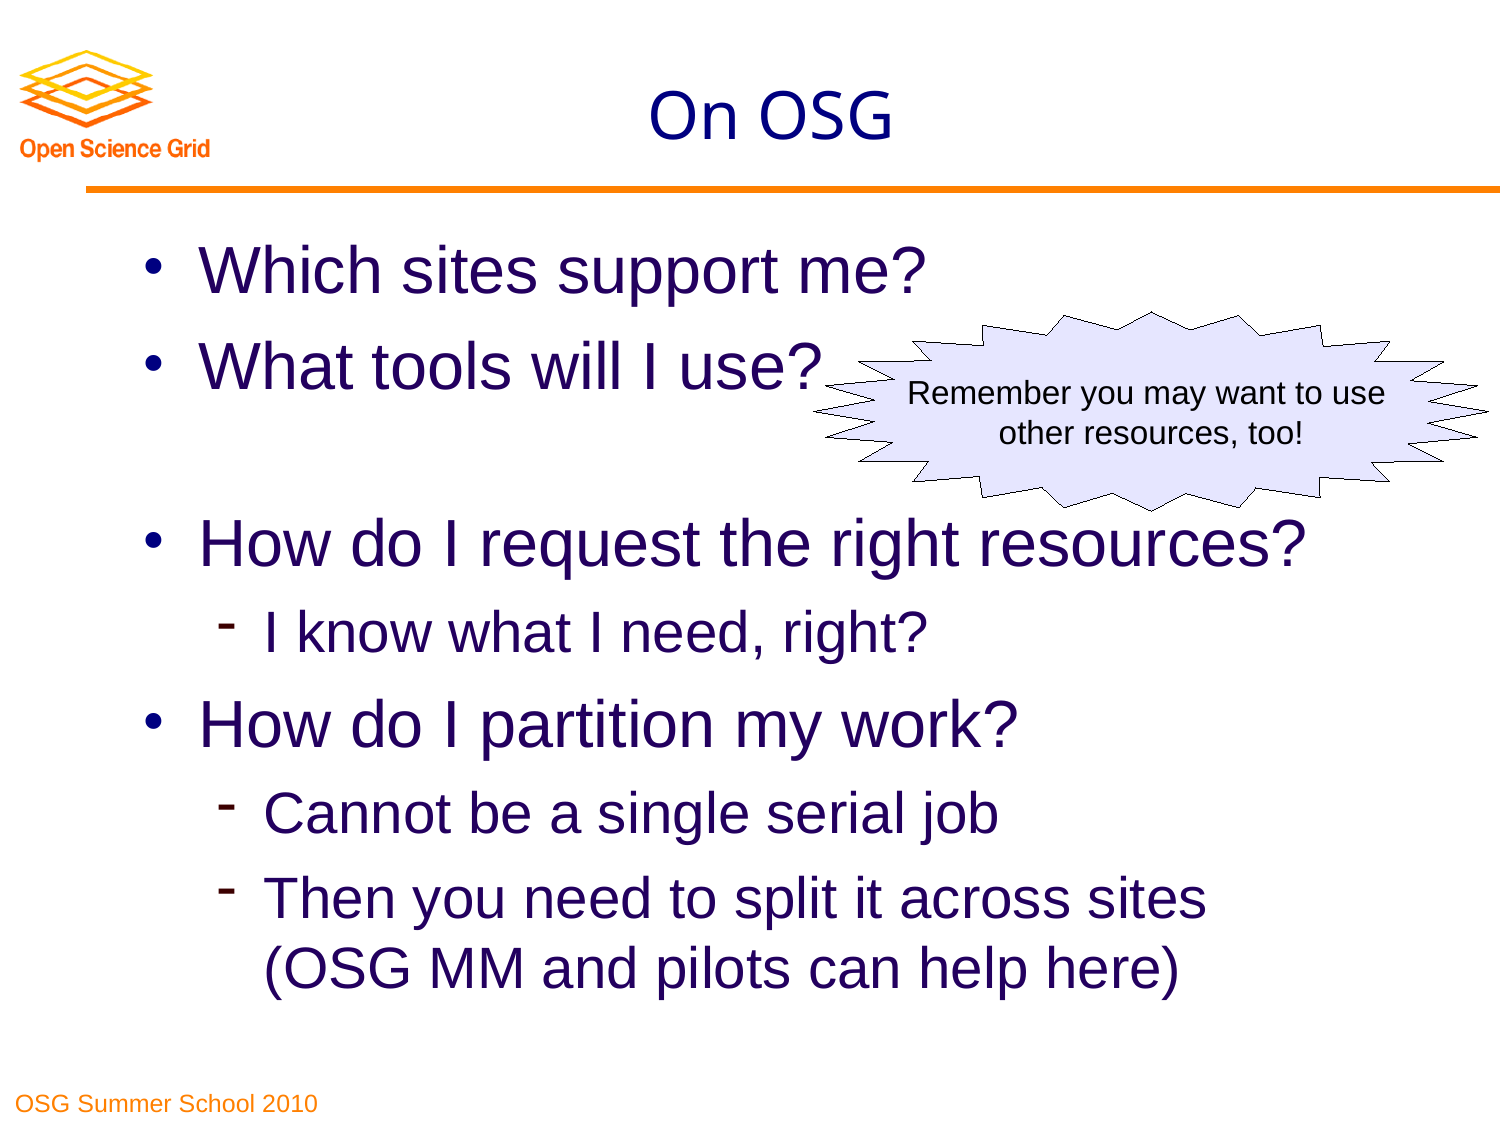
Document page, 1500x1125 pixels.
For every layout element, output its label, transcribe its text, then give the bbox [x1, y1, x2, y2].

text_box Remember you may want to use other resources, too! [813, 311, 1489, 512]
list Which sites support me? What tools will I use? How do I request the right resources? I know what I need, right? How do I partition my work? Cannot be a single serial job Then you need to split it across sites (OSG MM and pilots can help here) [127, 218, 1403, 1013]
picture [0, 27, 201, 179]
title On OSG [201, 18, 1342, 207]
